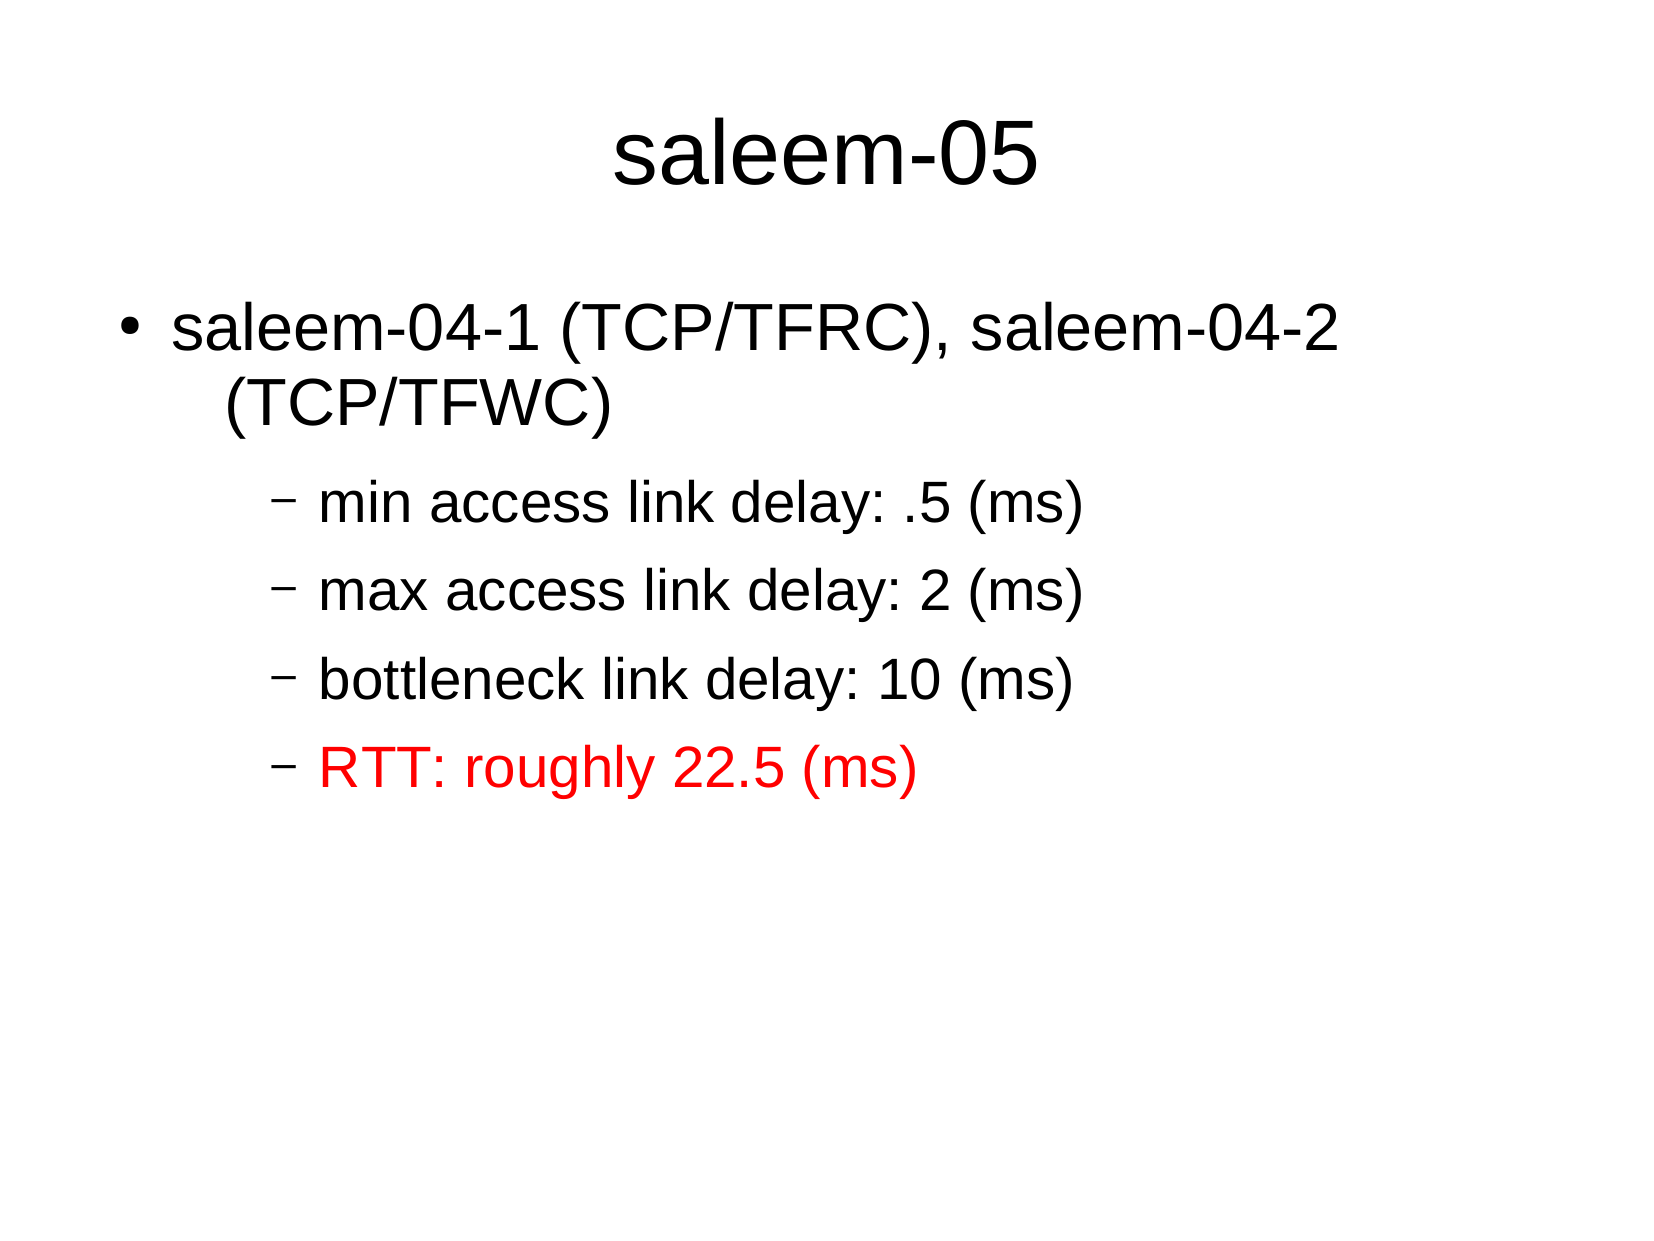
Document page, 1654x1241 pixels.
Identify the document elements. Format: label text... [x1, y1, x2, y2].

title saleem-05 [82, 49, 1571, 257]
list saleem-04-1 (TCP/TFRC), saleem-04-2 (TCP/TFWC) min access link delay: .5 (ms) max access link delay: 2 (ms) bottleneck link delay: 10 (ms) RTT: roughly 22.5 (ms) [82, 290, 1571, 1109]
